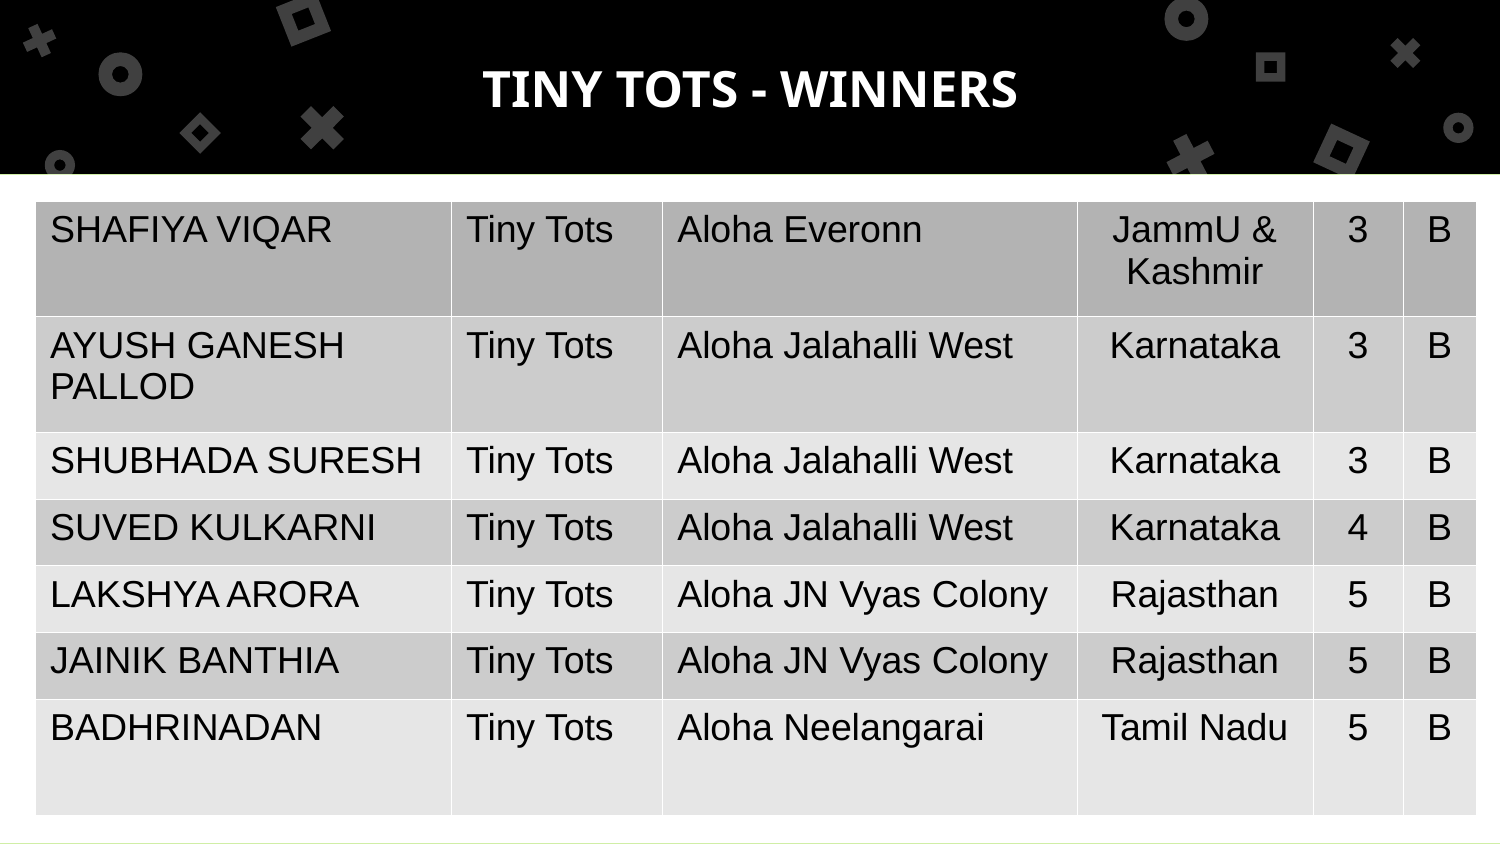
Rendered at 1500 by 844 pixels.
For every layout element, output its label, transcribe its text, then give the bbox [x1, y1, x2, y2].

table_cell Rajasthan [1078, 566, 1313, 632]
table_header JammU & Kashmir [1078, 202, 1313, 316]
table_cell Aloha Neelangarai [663, 700, 1077, 815]
table_cell B [1404, 700, 1476, 815]
table_cell Tiny Tots [452, 700, 662, 815]
table_cell SHUBHADA SURESH [36, 433, 451, 499]
table_cell AYUSH GANESH PALLOD [36, 317, 451, 432]
table_cell Tiny Tots [452, 633, 662, 699]
table_cell Karnataka [1078, 317, 1313, 432]
table_cell B [1404, 433, 1476, 499]
table_cell 3 [1314, 433, 1403, 499]
table_header SHAFIYA VIQAR [36, 202, 451, 316]
table_cell Karnataka [1078, 433, 1313, 499]
table_cell Aloha Jalahalli West [663, 433, 1077, 499]
table_cell 5 [1314, 700, 1403, 815]
table_cell B [1404, 500, 1476, 565]
table_cell B [1404, 633, 1476, 699]
table_cell Aloha Jalahalli West [663, 500, 1077, 565]
table_cell Aloha Jalahalli West [663, 317, 1077, 432]
table_cell 5 [1314, 566, 1403, 632]
table_cell SUVED KULKARNI [36, 500, 451, 565]
table_cell Tiny Tots [452, 500, 662, 565]
table_cell Tiny Tots [452, 566, 662, 632]
table_cell Rajasthan [1078, 633, 1313, 699]
table_cell B [1404, 317, 1476, 432]
table_cell LAKSHYA ARORA [36, 566, 451, 632]
table_cell B [1404, 566, 1476, 632]
table_cell Aloha JN Vyas Colony [663, 566, 1077, 632]
table_cell Aloha JN Vyas Colony [663, 633, 1077, 699]
text_box TINY TOTS - WINNERS [75, 0, 1425, 175]
table_cell Tiny Tots [452, 433, 662, 499]
table_header B [1404, 202, 1476, 316]
table_cell 5 [1314, 633, 1403, 699]
table_cell Tamil Nadu [1078, 700, 1313, 815]
table_cell BADHRINADAN [36, 700, 451, 815]
table_header Aloha Everonn [663, 202, 1077, 316]
table_cell Tiny Tots [452, 317, 662, 432]
table_header Tiny Tots [452, 202, 662, 316]
table_cell Karnataka [1078, 500, 1313, 565]
table_cell JAINIK BANTHIA [36, 633, 451, 699]
table_header 3 [1314, 202, 1403, 316]
table_cell 3 [1314, 317, 1403, 432]
table_cell 4 [1314, 500, 1403, 565]
